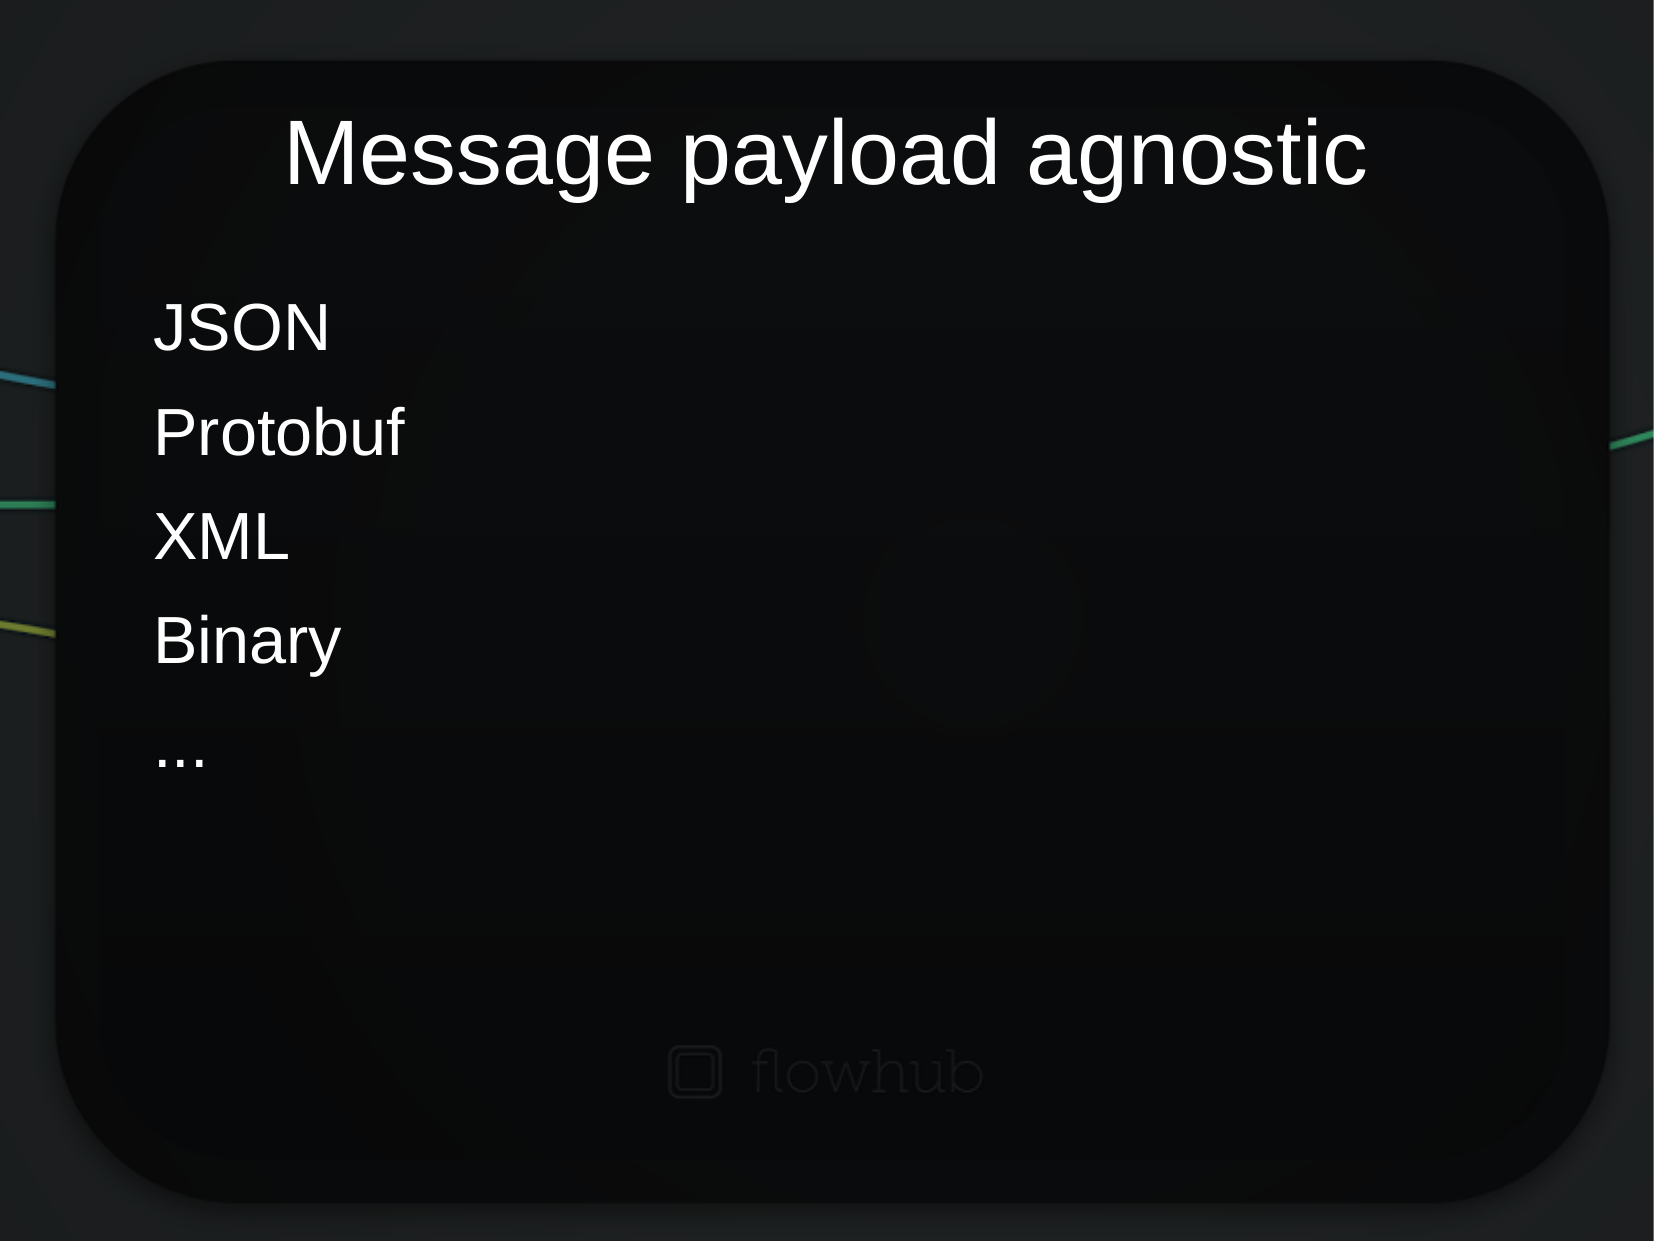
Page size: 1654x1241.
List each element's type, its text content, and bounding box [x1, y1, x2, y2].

title Message payload agnostic [82, 49, 1571, 257]
picture [0, 0, 1654, 1241]
list JSON Protobuf XML Binary ... [82, 290, 1571, 1010]
